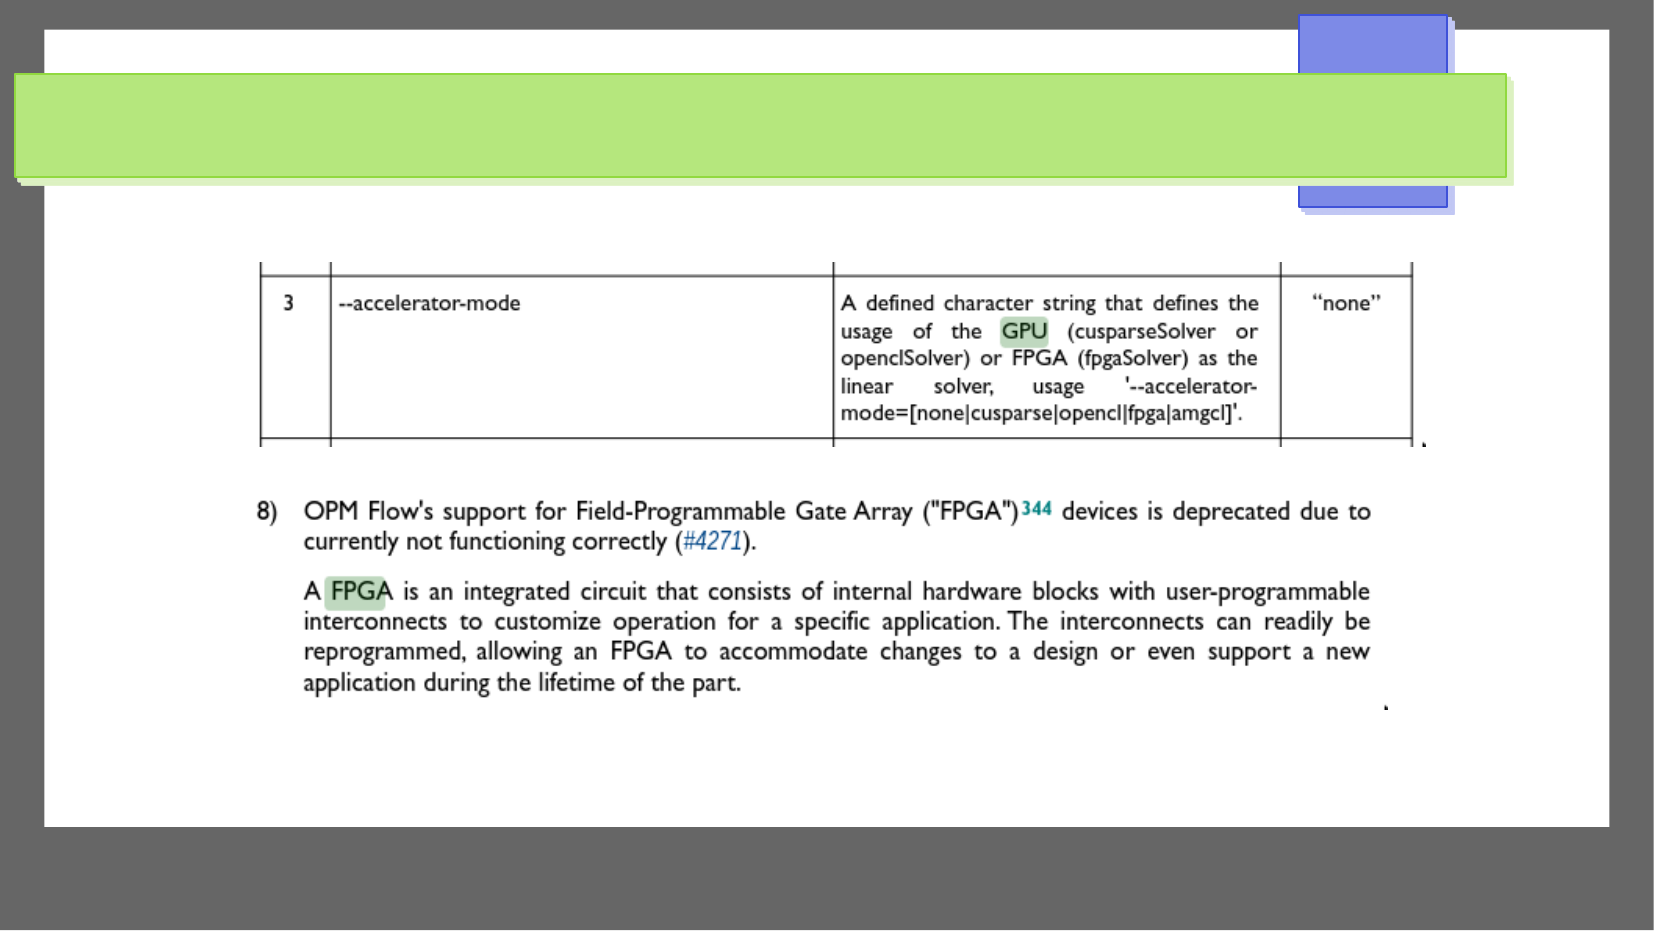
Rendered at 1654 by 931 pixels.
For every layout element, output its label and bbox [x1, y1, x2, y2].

picture [246, 262, 1426, 447]
picture [234, 487, 1388, 710]
